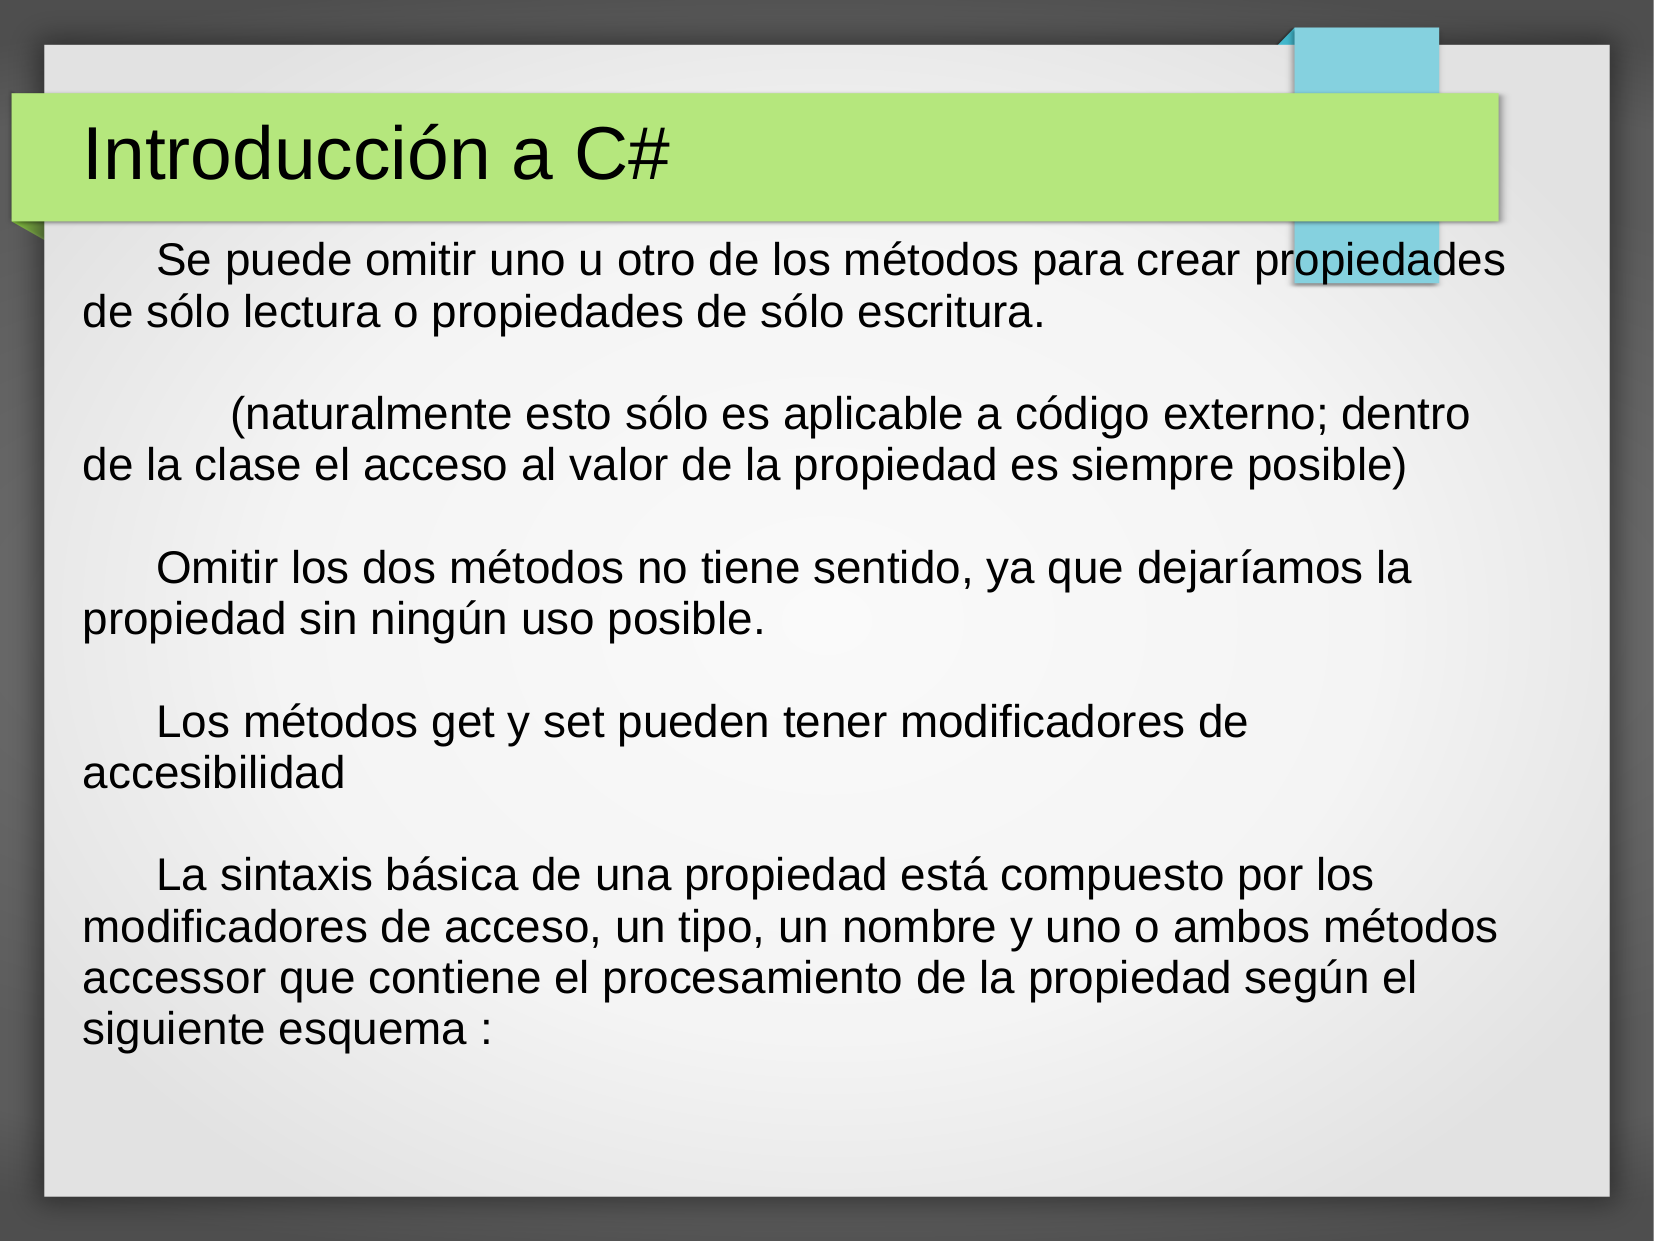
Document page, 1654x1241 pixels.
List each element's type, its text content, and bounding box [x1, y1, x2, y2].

picture [0, 0, 1654, 1241]
title Introducción a C# [82, 94, 1264, 213]
text_box Se puede omitir uno u otro de los métodos para crear propiedades de sólo lectura o propiedades de sólo escritura. (naturalmente esto sólo es aplicable a código externo; dentro de la clase el acceso al valor de la propiedad es siempre posible) Omitir los dos métodos no tiene sentido, ya que dejaríamos la propiedad sin ningún uso posible. Los métodos get y set pueden tener modificadores de accesibilidad La sintaxis básica de una propiedad está compuesto por los modificadores de acceso, un tipo, un nombre y uno o ambos métodos accessor que contiene el procesamiento de la propiedad según el siguiente esquema : [82, 234, 1512, 1055]
